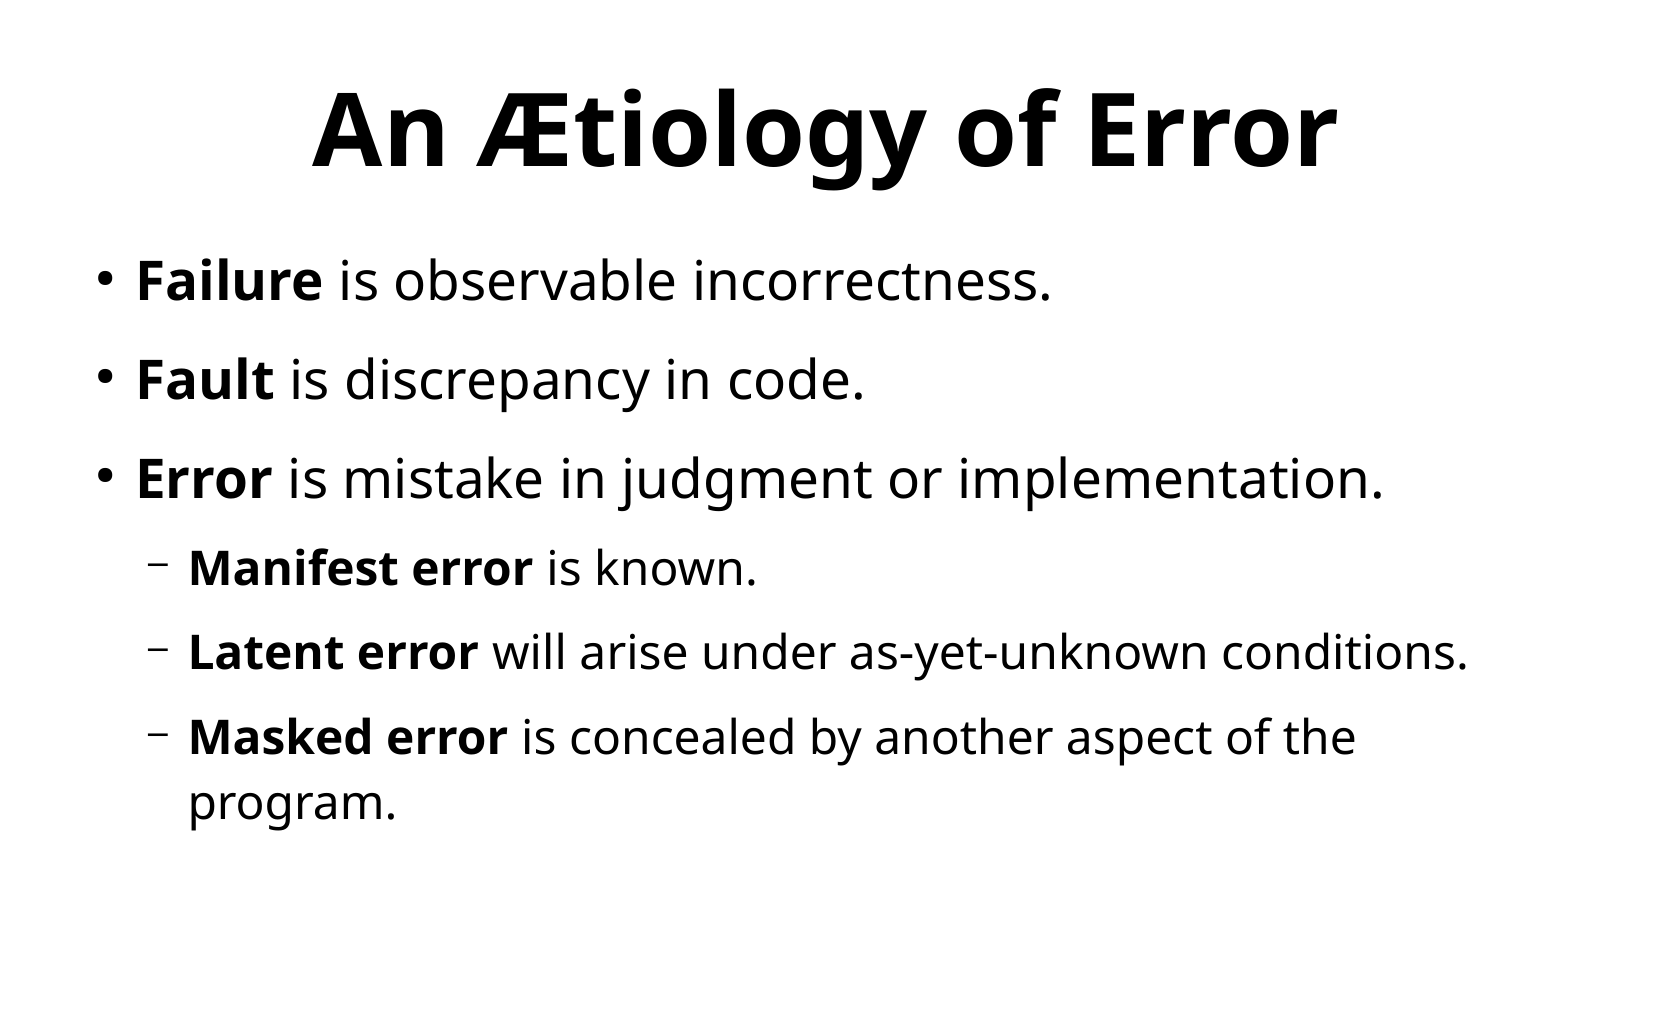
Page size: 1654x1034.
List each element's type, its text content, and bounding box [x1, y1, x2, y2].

list Failure is observable incorrectness. Fault is discrepancy in code. Error is mistake in judgment or implementation. Manifest error is known. Latent error will arise under as-yet-unknown conditions. Masked error is concealed by another aspect of the program. [82, 241, 1571, 842]
title An Ætiology of Error [82, 41, 1571, 214]
